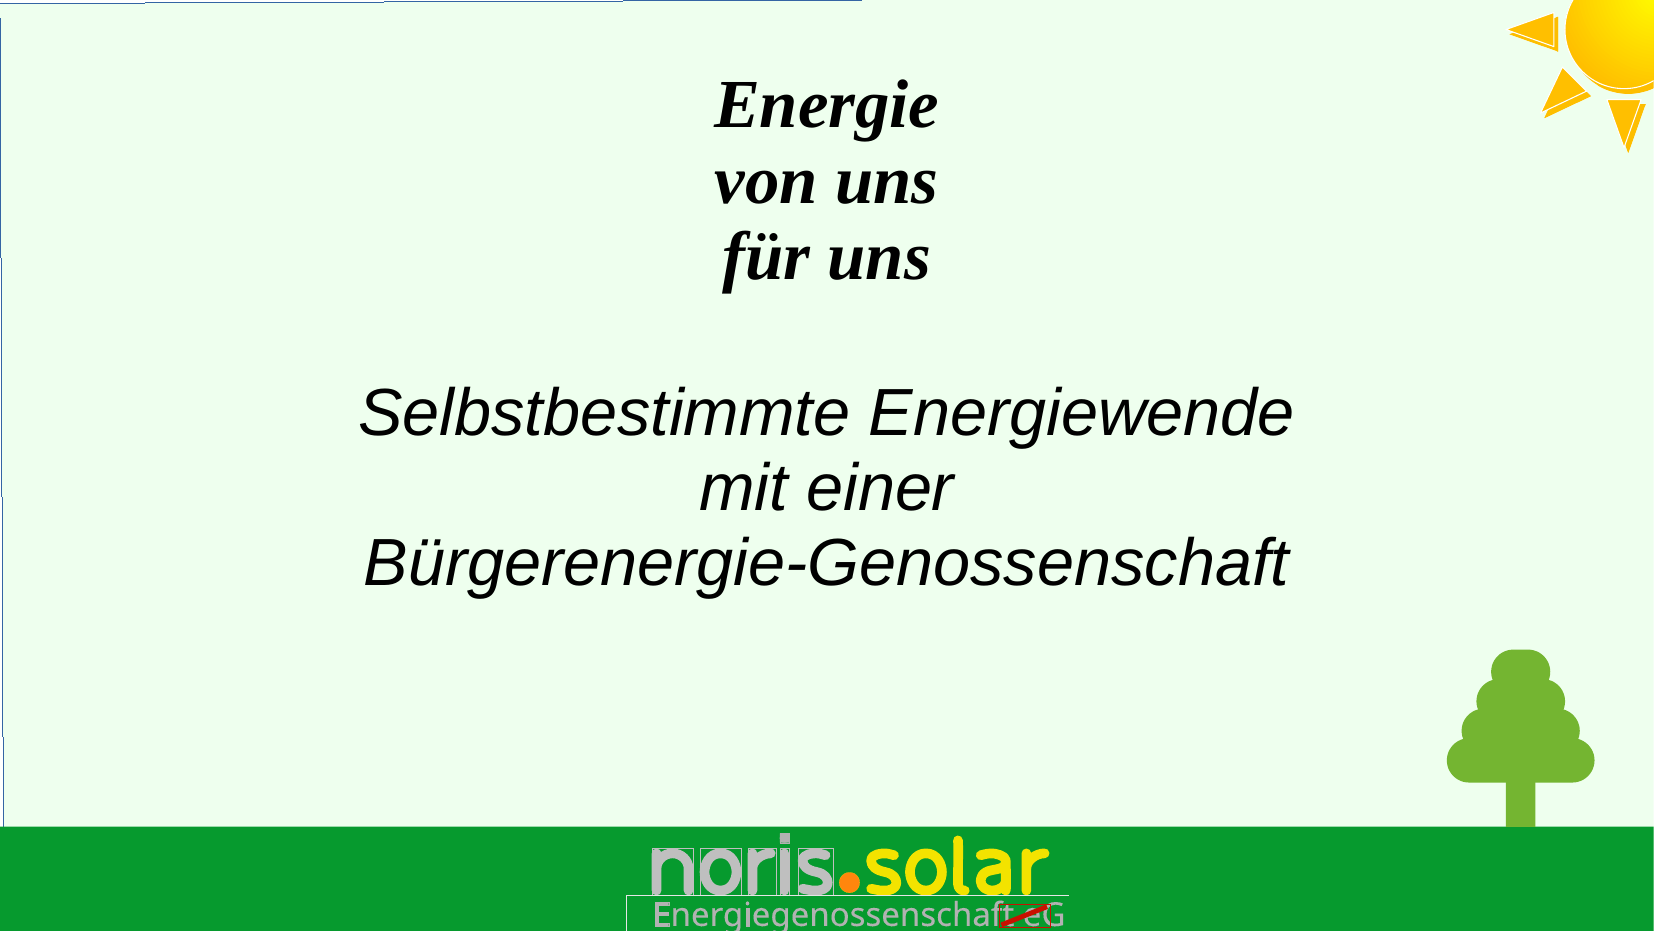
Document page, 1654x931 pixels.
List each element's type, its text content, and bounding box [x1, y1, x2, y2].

title Energie von uns für uns [88, 66, 1565, 295]
subtitle Selbstbestimmte Energiewende mit einer Bürgerenergie-Genossenschaft [88, 295, 1565, 768]
